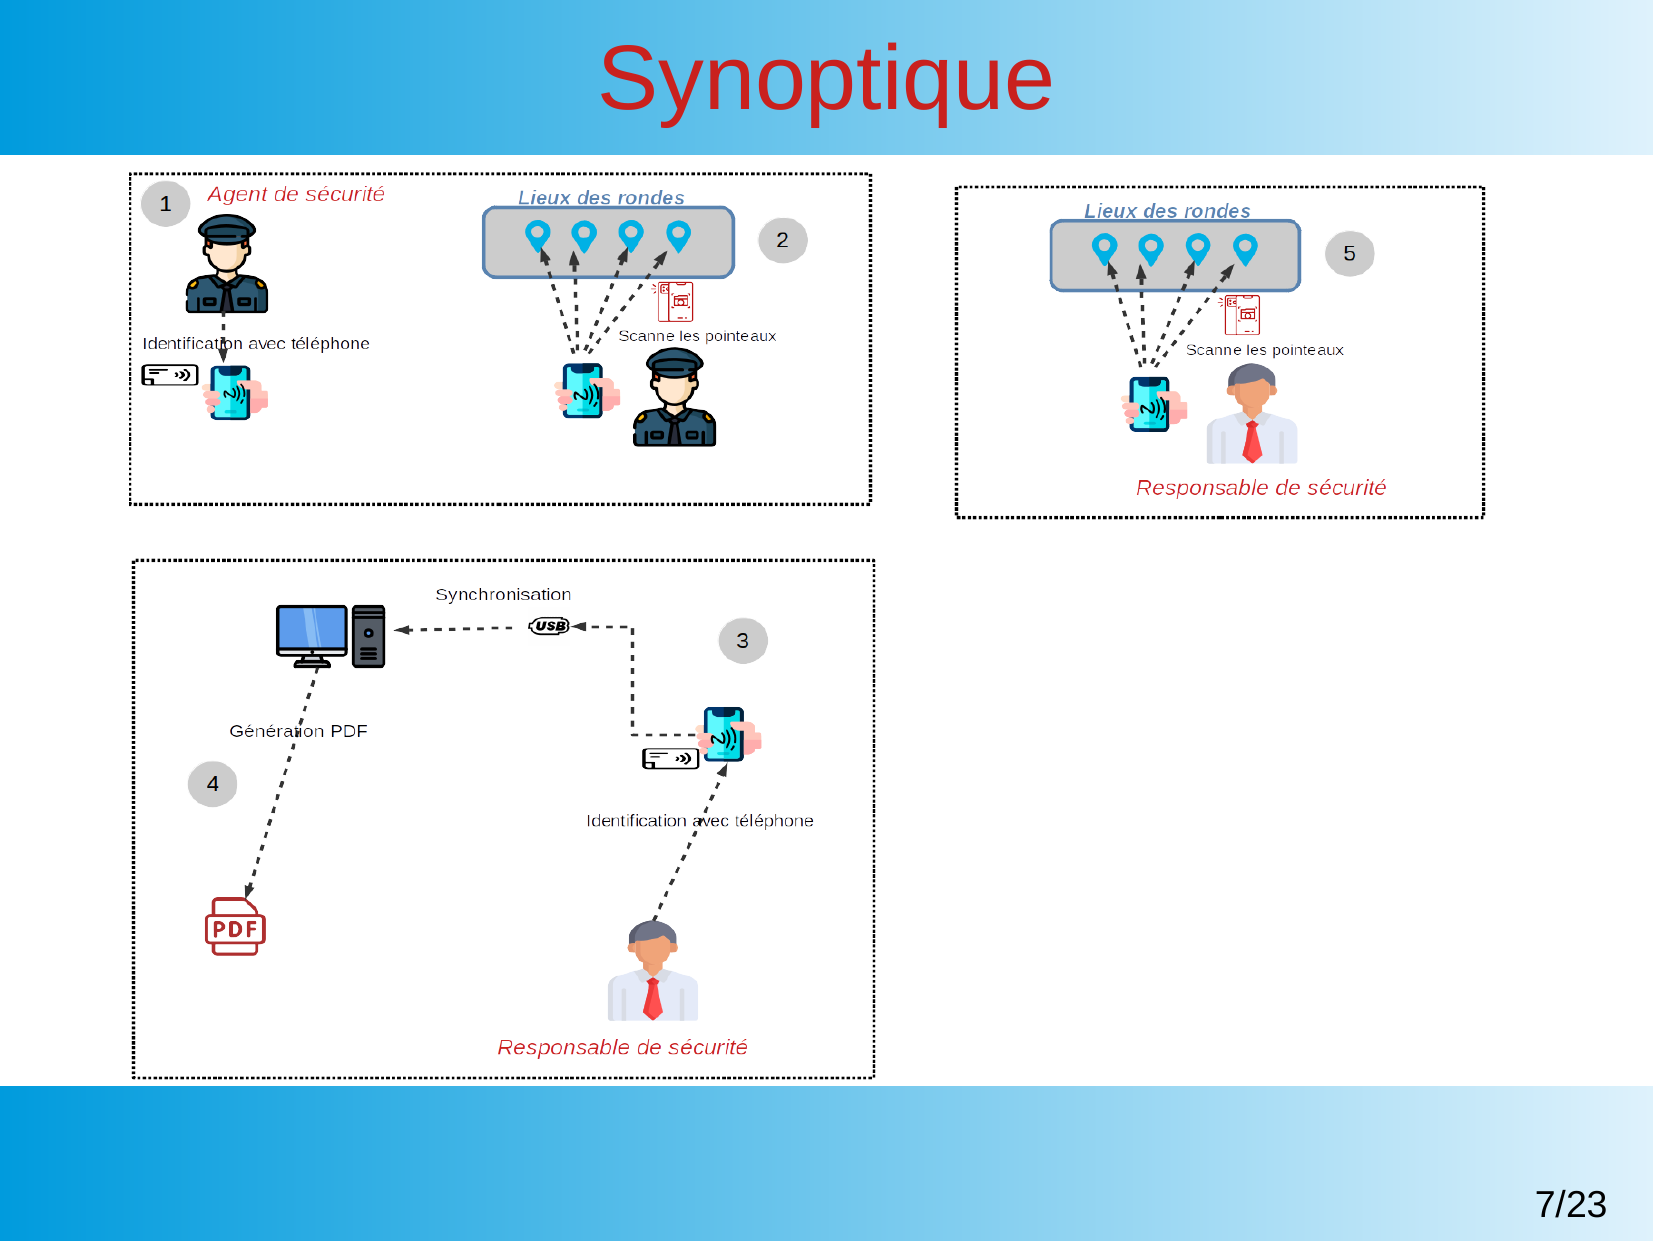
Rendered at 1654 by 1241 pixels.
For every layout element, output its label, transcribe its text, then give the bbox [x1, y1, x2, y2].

text_box 21/23 [1520, 1175, 1654, 1241]
picture [129, 163, 1501, 1241]
title Synoptique [82, 25, 1571, 130]
